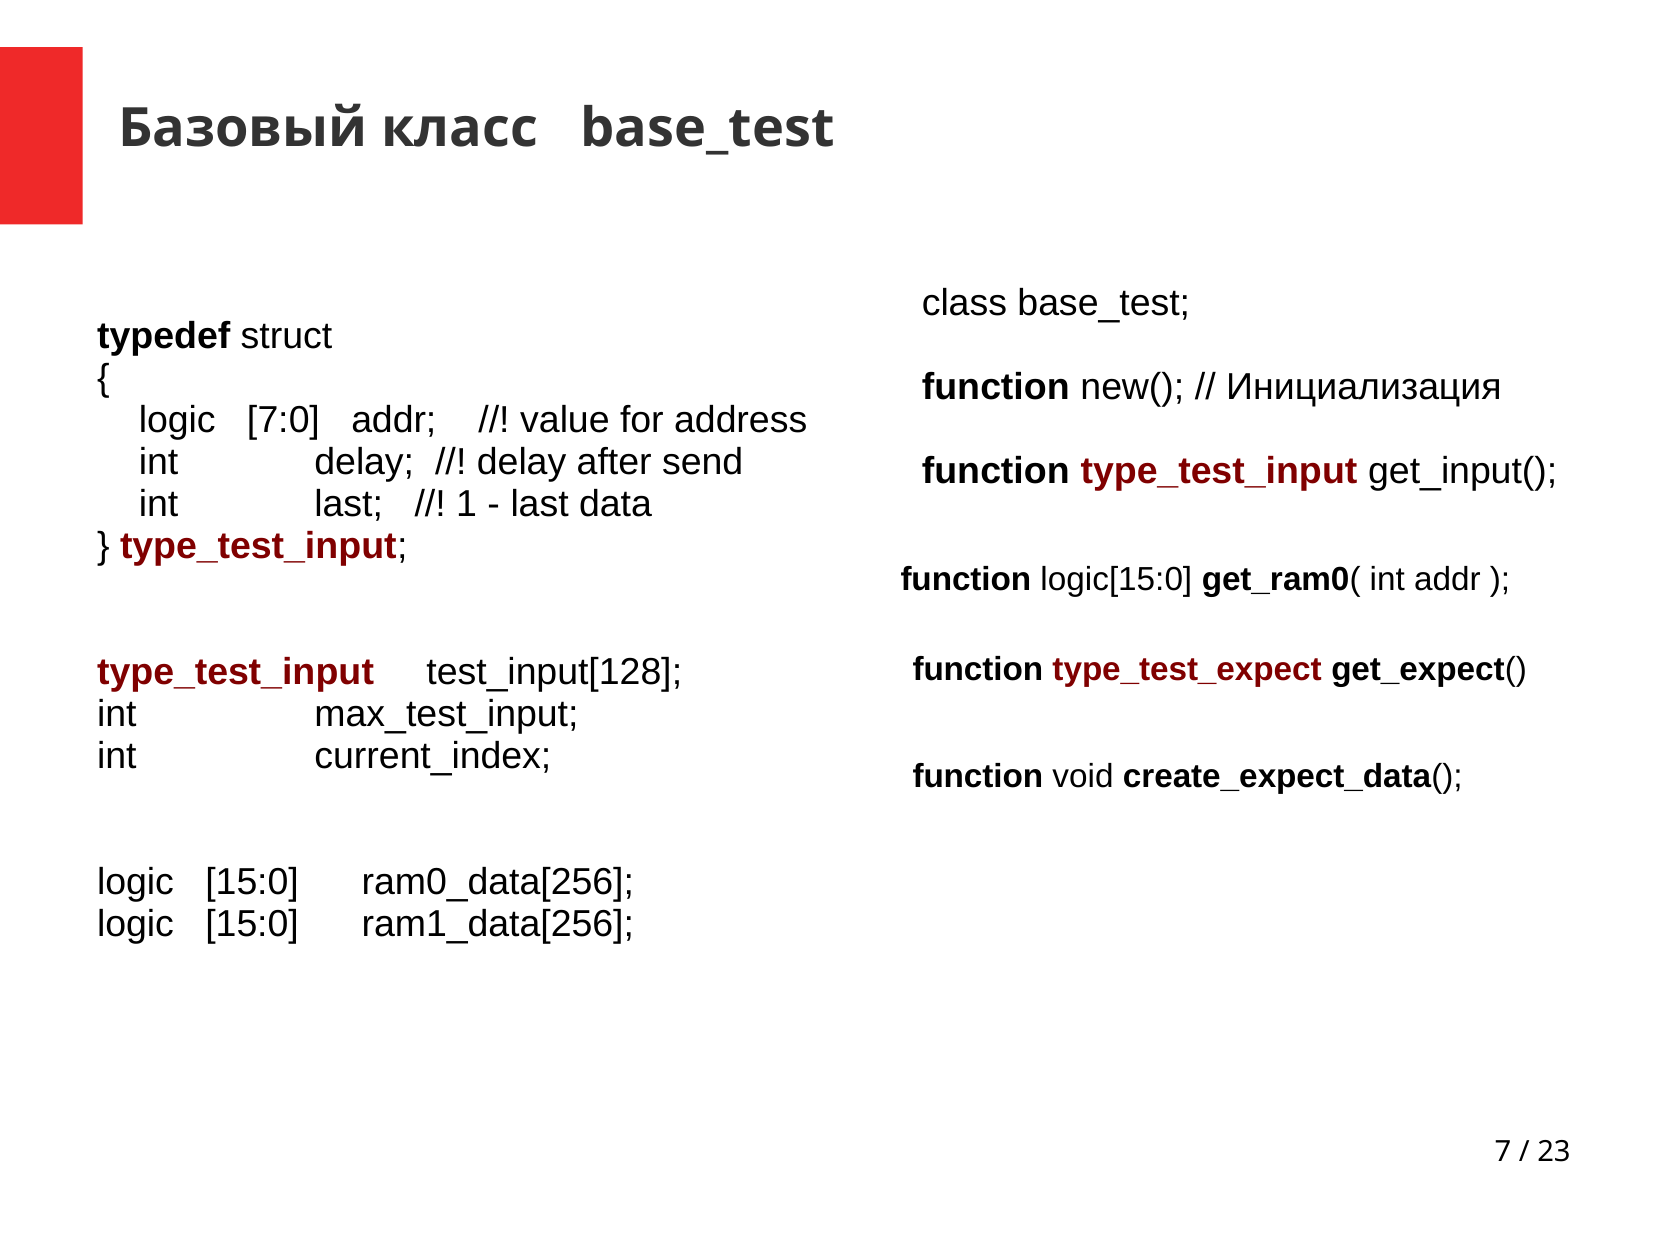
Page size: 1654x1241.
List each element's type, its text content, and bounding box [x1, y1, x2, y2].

text_box typedef struct { logic [7:0] addr; //! value for address int delay; //! delay after send int last; //! 1 - last data } type_test_input; type_test_input test_input[128]; int max_test_input; int current_index; logic [15:0] ram0_data[256]; logic [15:0] ram1_data[256]; [82, 307, 823, 945]
text_box function type_test_expect get_expect() [897, 643, 1571, 733]
text_box function void create_expect_data(); [897, 749, 1571, 839]
text_box function logic[15:0] get_ram0( int addr ); [885, 552, 1560, 642]
text_box class base_test; function new(); // Инициализация function type_test_input get_input(); [907, 274, 1573, 497]
title Базовый класс base_test [118, 49, 1571, 201]
